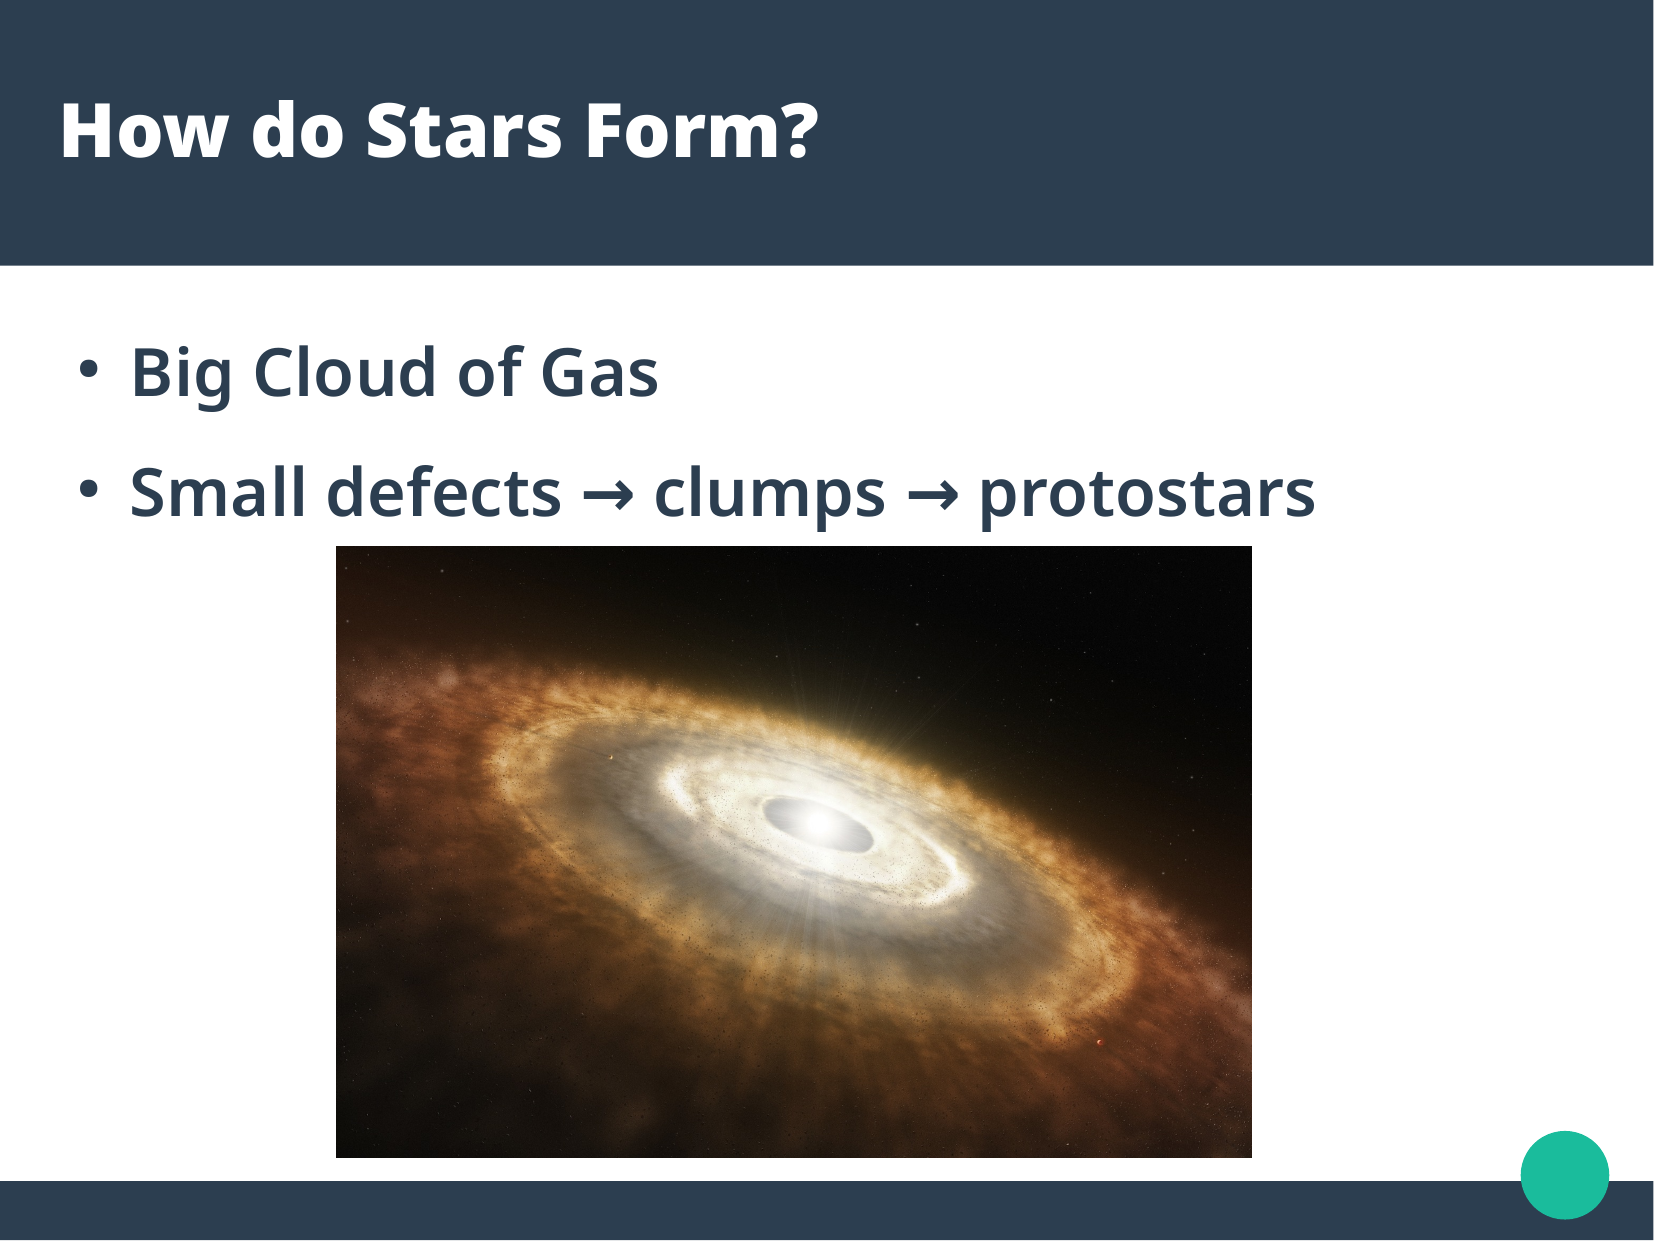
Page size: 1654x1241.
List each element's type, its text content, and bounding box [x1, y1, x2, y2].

title How do Stars Form? [59, 49, 1595, 207]
list Big Cloud of Gas Small defects → clumps → protostars [59, 324, 1595, 1152]
picture [336, 546, 1252, 1158]
